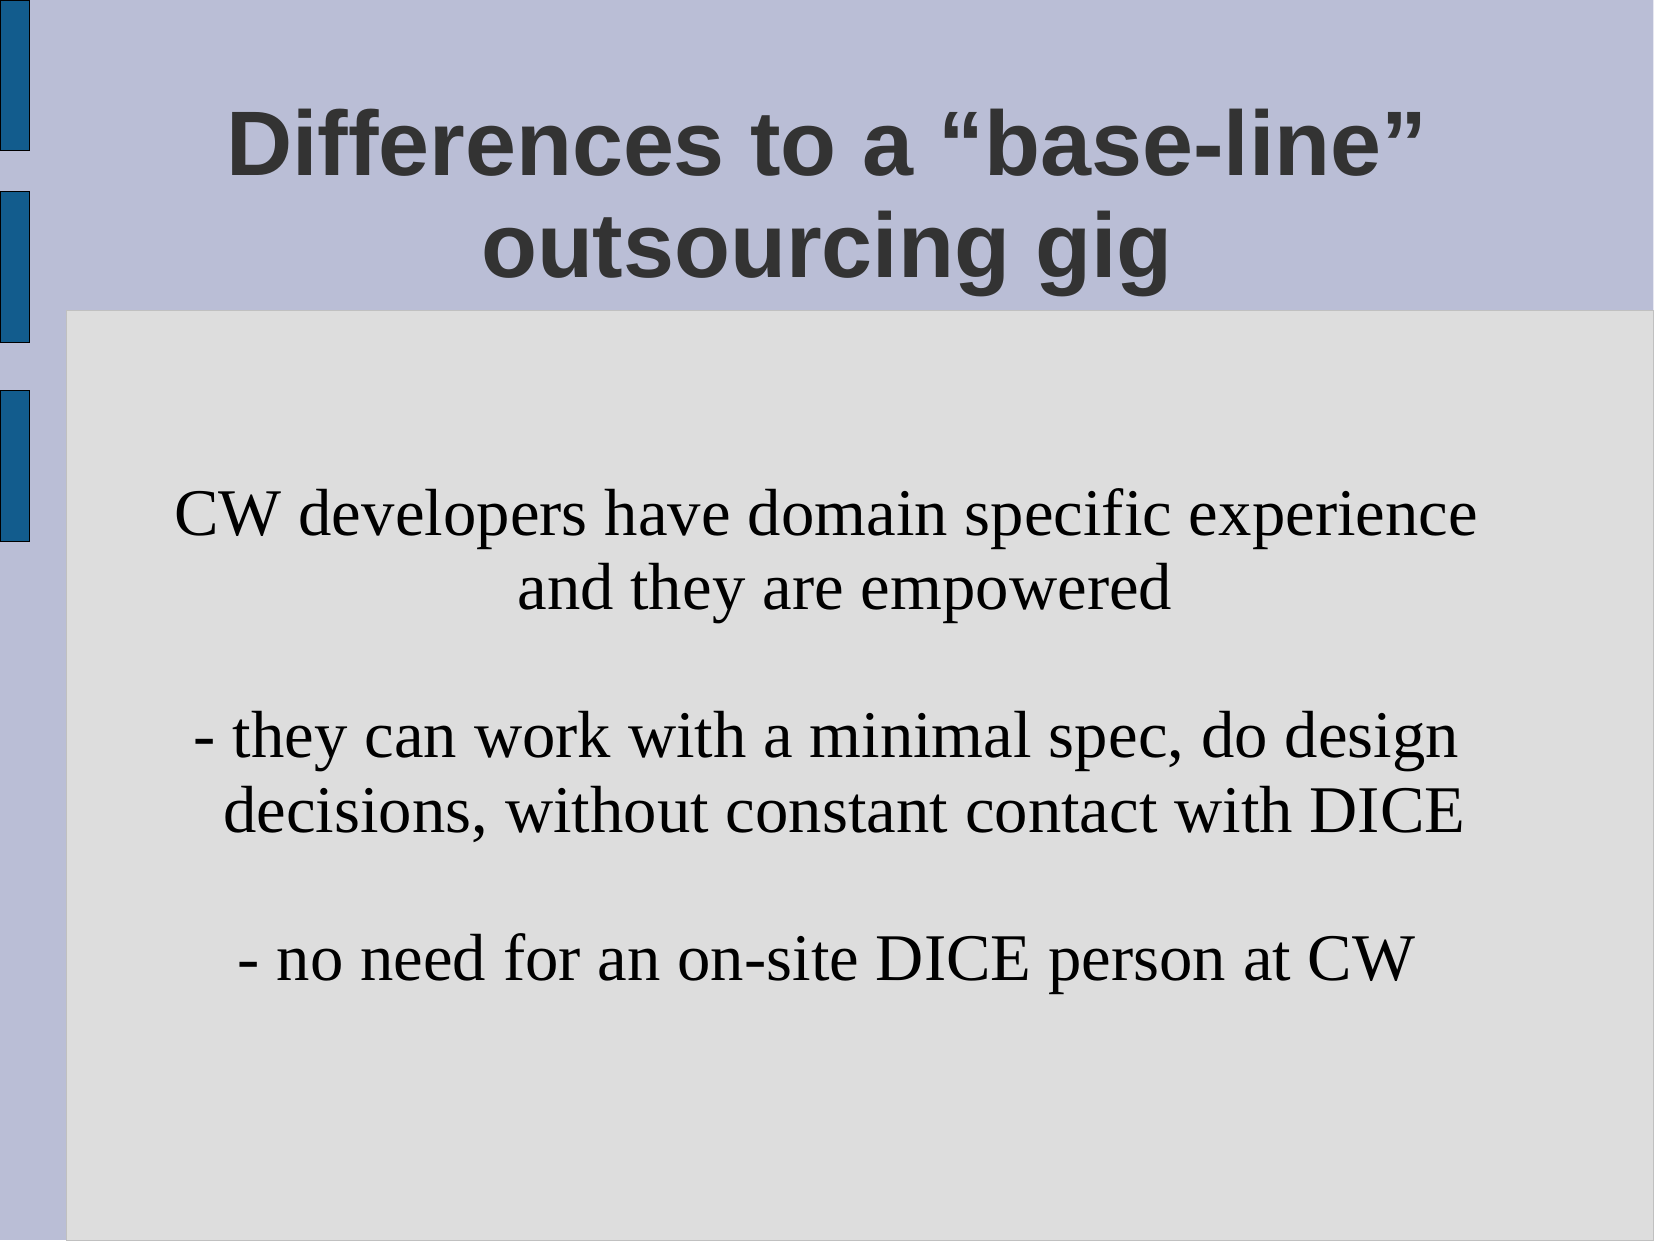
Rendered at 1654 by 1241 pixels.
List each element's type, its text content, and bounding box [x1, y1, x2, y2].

title Differences to a “base-line” outsourcing gig [121, 91, 1534, 299]
subtitle CW developers have domain specific experience and they are empowered - they can work with a minimal spec, do design decisions, without constant contact with DICE - no need for an on-site DICE person at CW [121, 344, 1534, 1127]
